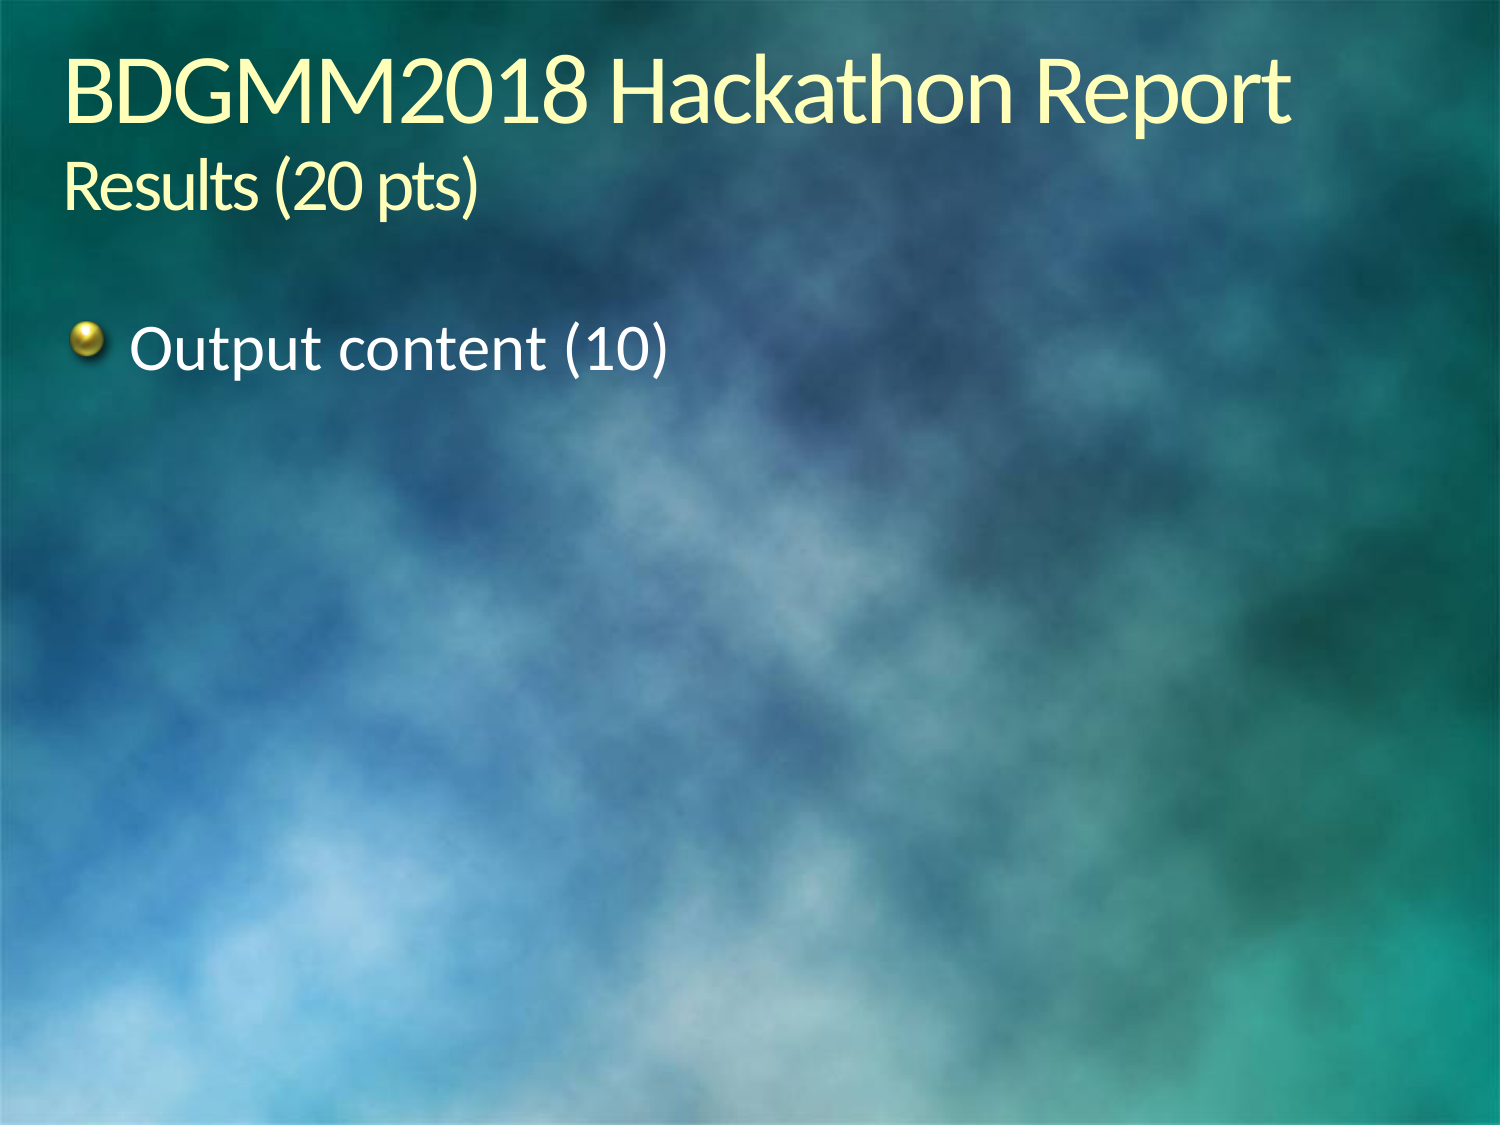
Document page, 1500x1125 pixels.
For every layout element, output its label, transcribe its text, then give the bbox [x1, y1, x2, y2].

picture [0, 0, 1500, 1125]
list Output content (10) [64, 312, 1440, 863]
title BDGMM2018 Hackathon Report Results (20 pts) [62, 37, 1438, 229]
